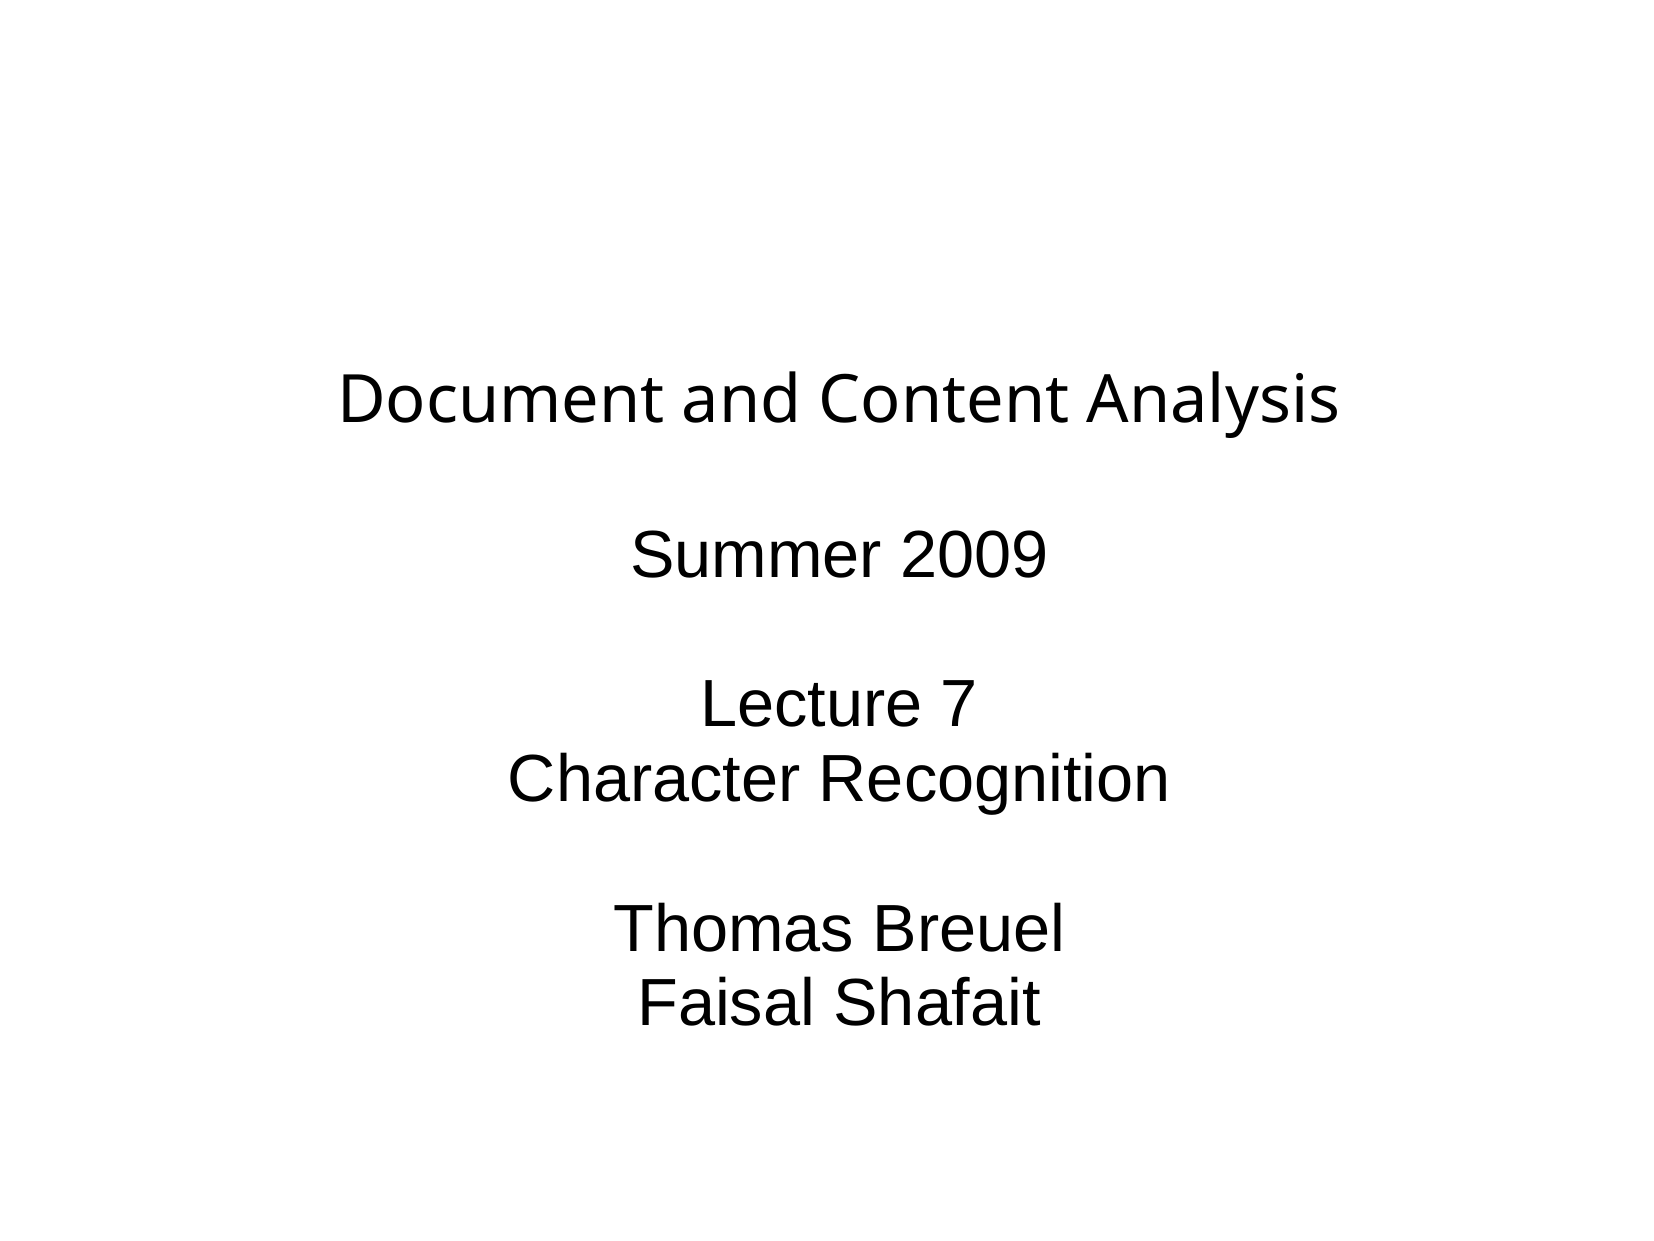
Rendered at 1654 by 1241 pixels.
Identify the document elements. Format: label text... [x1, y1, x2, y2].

subtitle Document and Content Analysis Summer 2009 Lecture 7 Character Recognition Thomas Breuel Faisal Shafait [25, 226, 1654, 1166]
